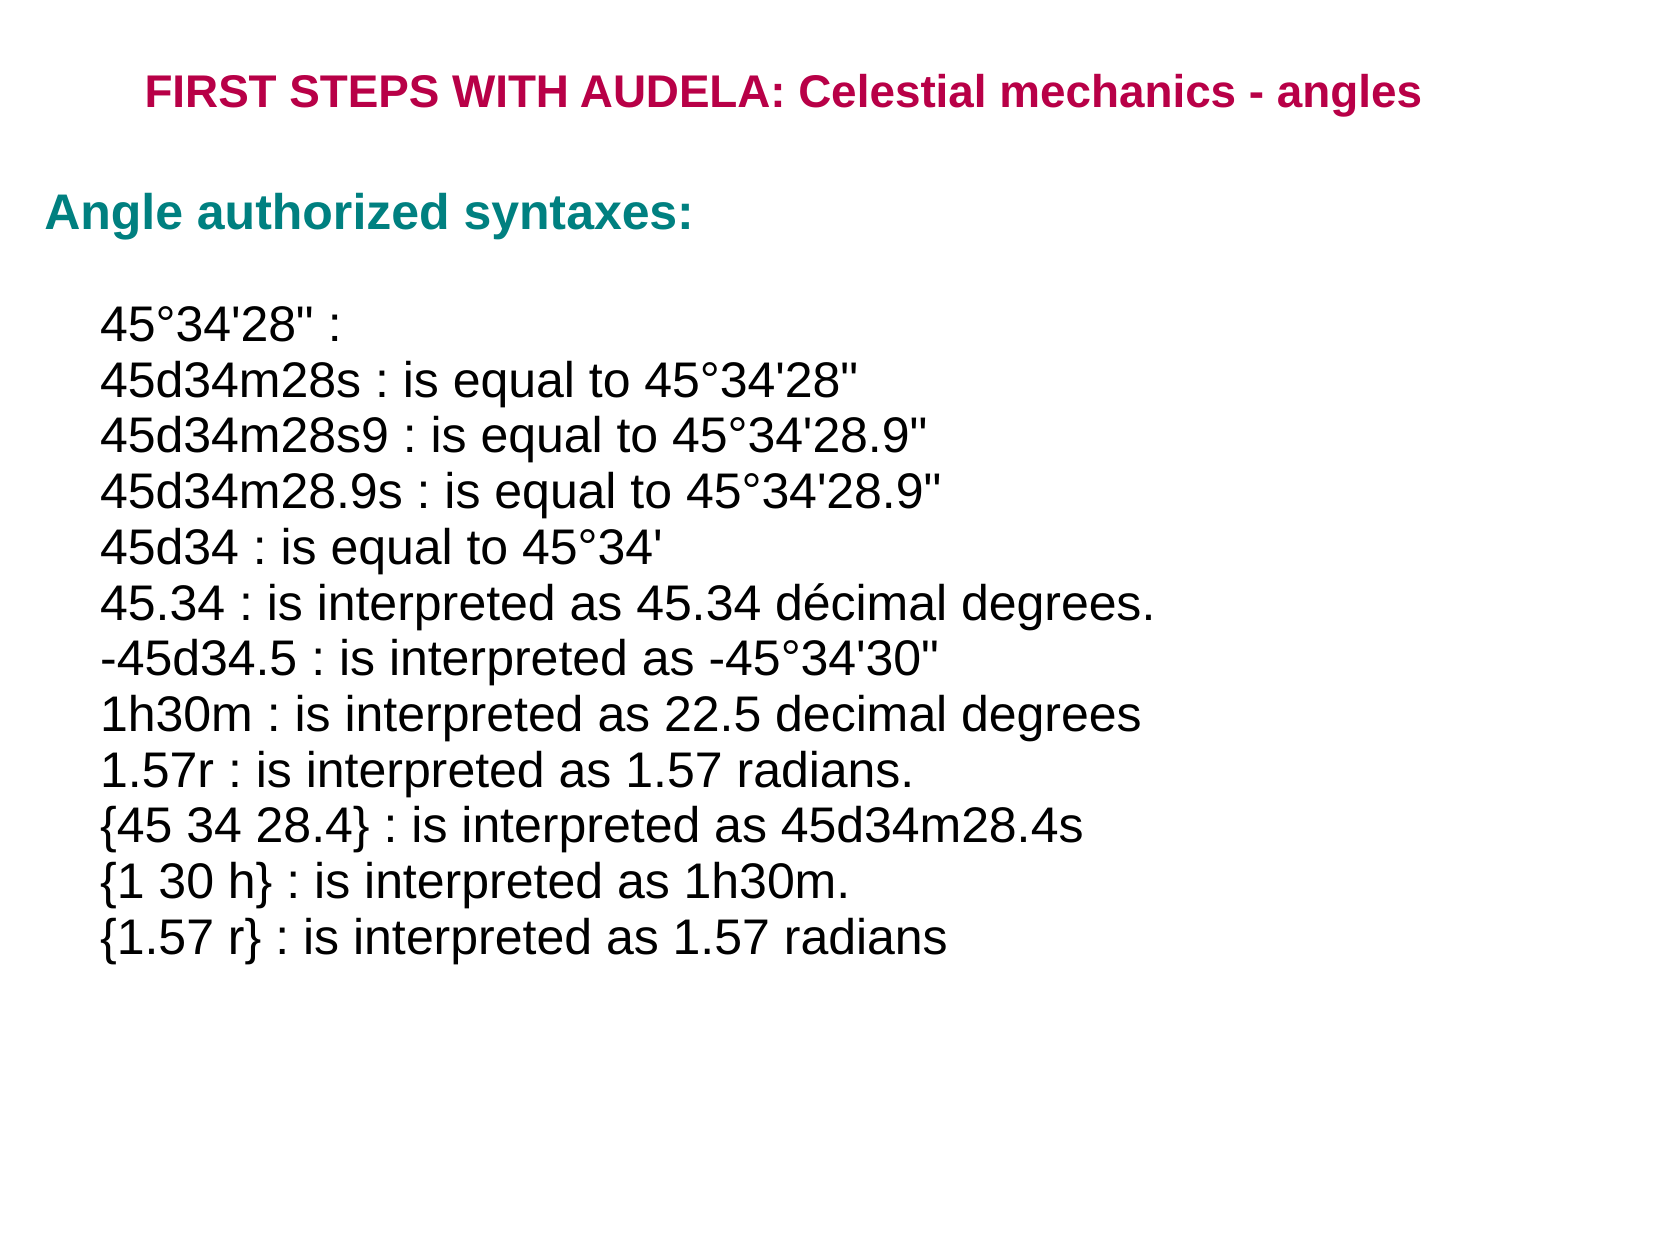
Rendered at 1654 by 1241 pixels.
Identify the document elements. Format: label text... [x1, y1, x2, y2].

text_box FIRST STEPS WITH AUDELA: Celestial mechanics - angles [129, 59, 1439, 127]
text_box Angle authorized syntaxes: 45°34'28" : 45d34m28s : is equal to 45°34'28" 45d34m28s9 : is equal to 45°34'28.9" 45d34m28.9s : is equal to 45°34'28.9" 45d34 : is equal to 45°34' 45.34 : is interpreted as 45.34 décimal degrees. -45d34.5 : is interpreted as -45°34'30" 1h30m : is interpreted as 22.5 decimal degrees 1.57r : is interpreted as 1.57 radians. {45 34 28.4} : is interpreted as 45d34m28.4s {1 30 h} : is interpreted as 1h30m. {1.57 r} : is interpreted as 1.57 radians [29, 177, 1625, 1031]
